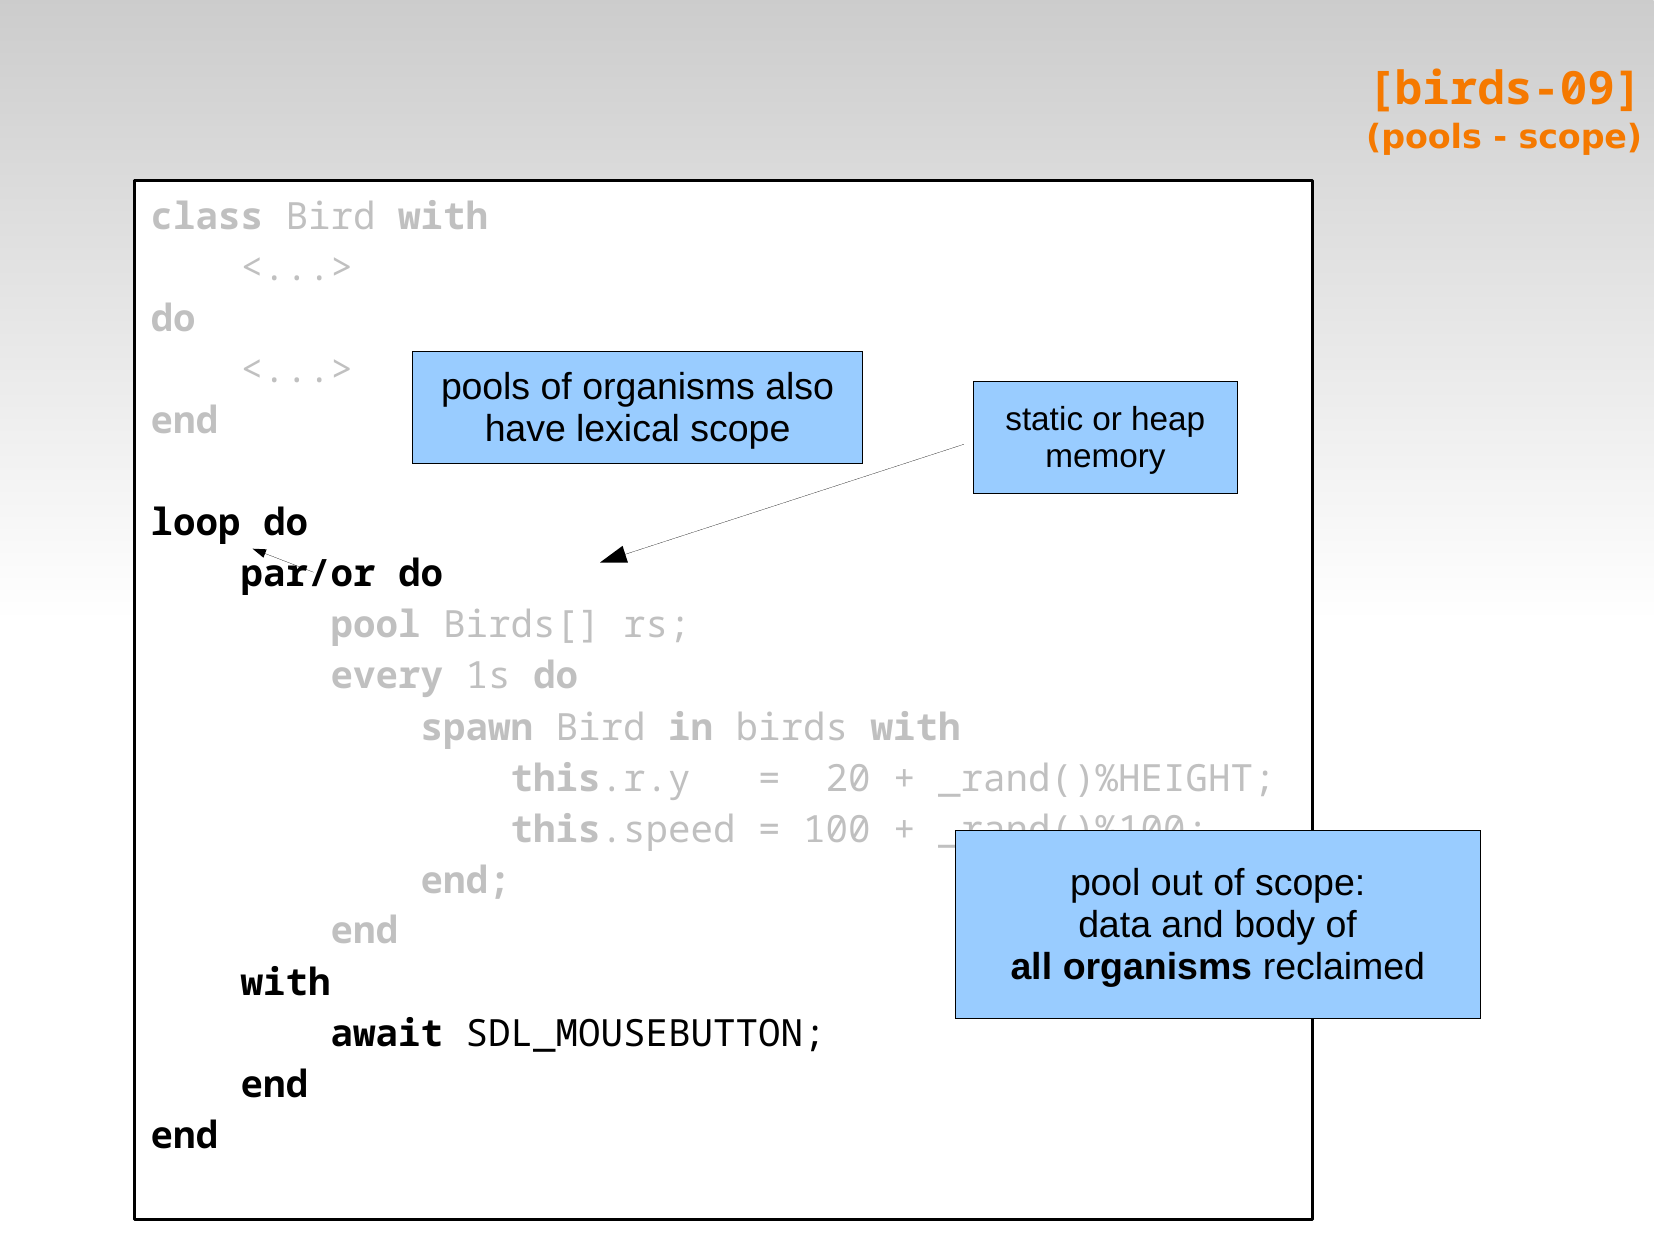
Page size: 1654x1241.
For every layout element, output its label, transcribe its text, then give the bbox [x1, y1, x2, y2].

title [birds-09] (pools - scope) [154, 2, 1643, 210]
text_box static or heap memory [973, 381, 1238, 494]
text_box pools of organisms also have lexical scope [412, 351, 863, 464]
text_box pool out of scope: data and body of all organisms reclaimed [955, 830, 1481, 1019]
text_box class Bird with <...> do <...> end loop do par/or do pool Birds[] rs; every 1s do spawn Bird in birds with this.r.y = 20 + _rand()%HEIGHT; this.speed = 100 + _rand()%100; end; end with await SDL_MOUSEBUTTON; end end [134, 180, 1313, 1092]
